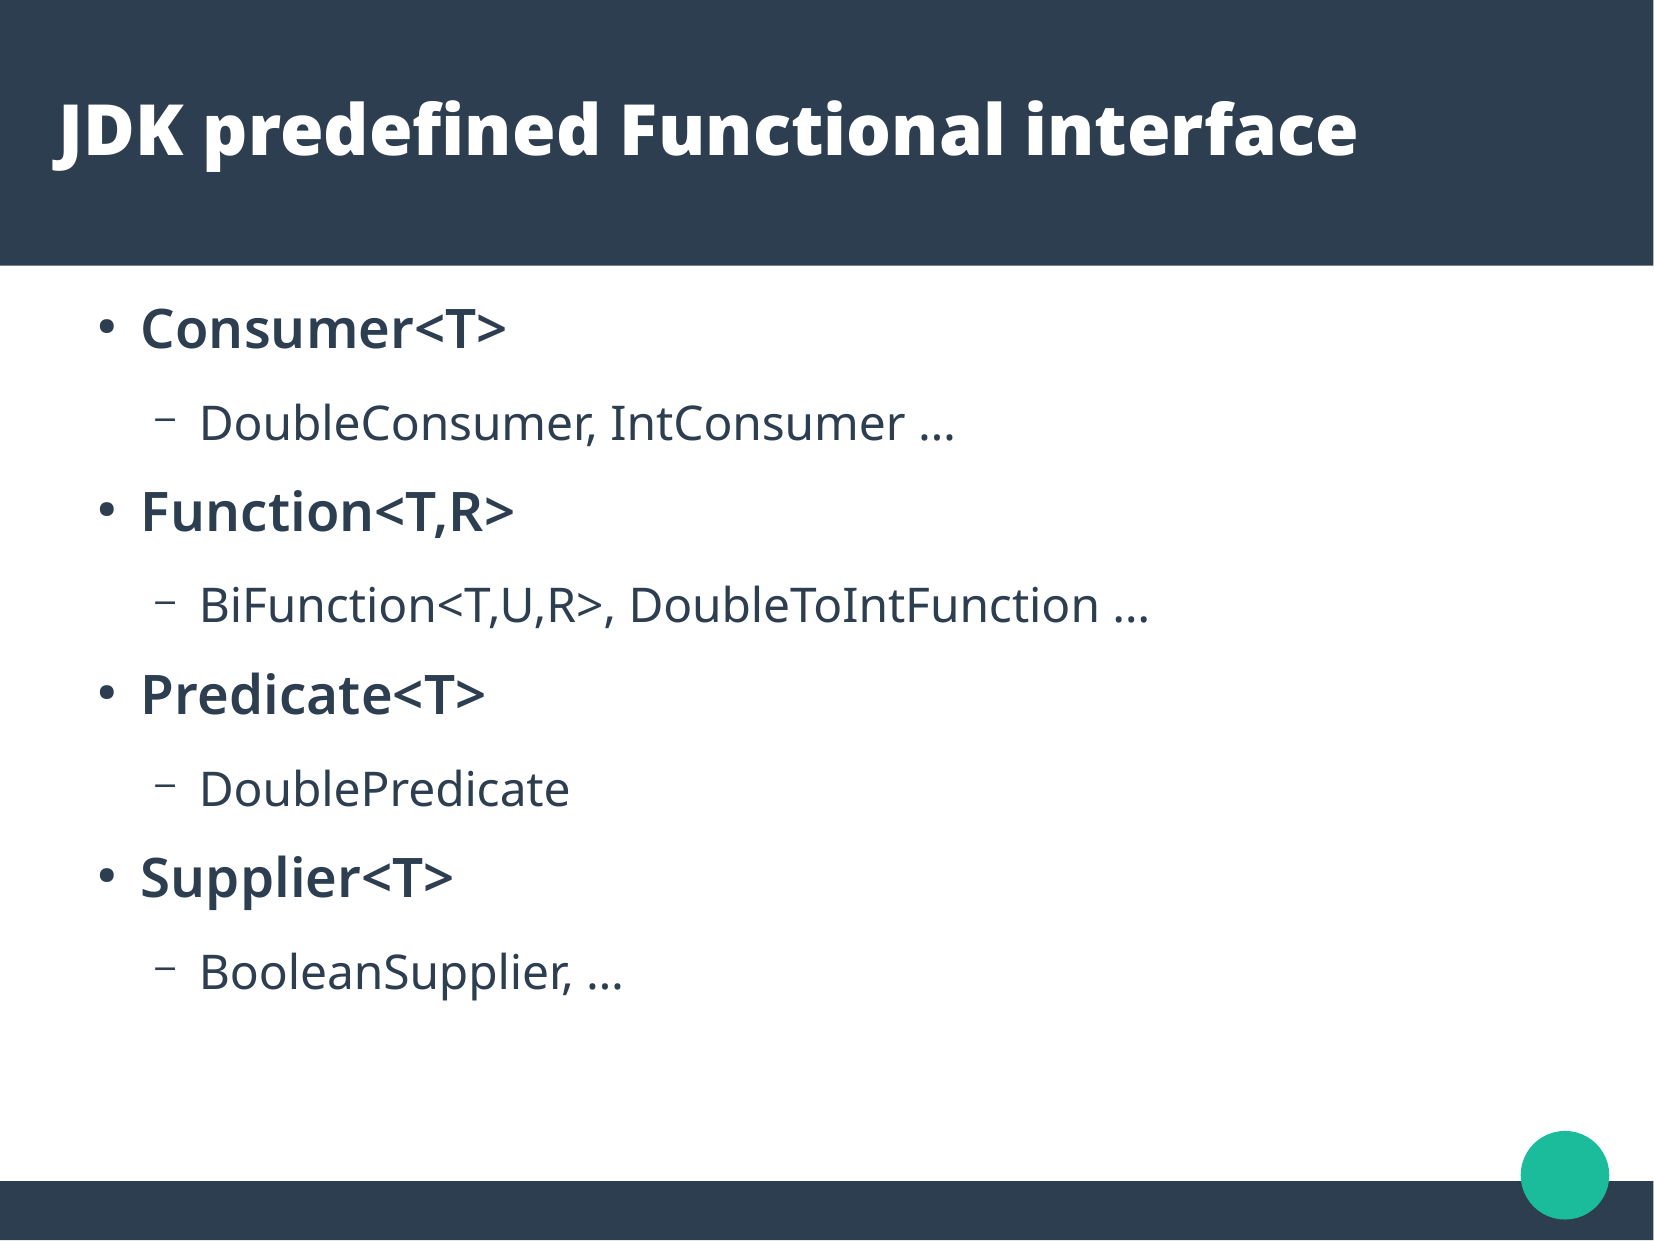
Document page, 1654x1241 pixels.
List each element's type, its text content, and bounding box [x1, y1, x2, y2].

title JDK predefined Functional interface [59, 49, 1595, 207]
list Consumer<T> DoubleConsumer, IntConsumer … Function<T,R> BiFunction<T,U,R>, DoubleToIntFunction … Predicate<T> DoublePredicate Supplier<T> BooleanSupplier, … [82, 290, 1571, 1010]
